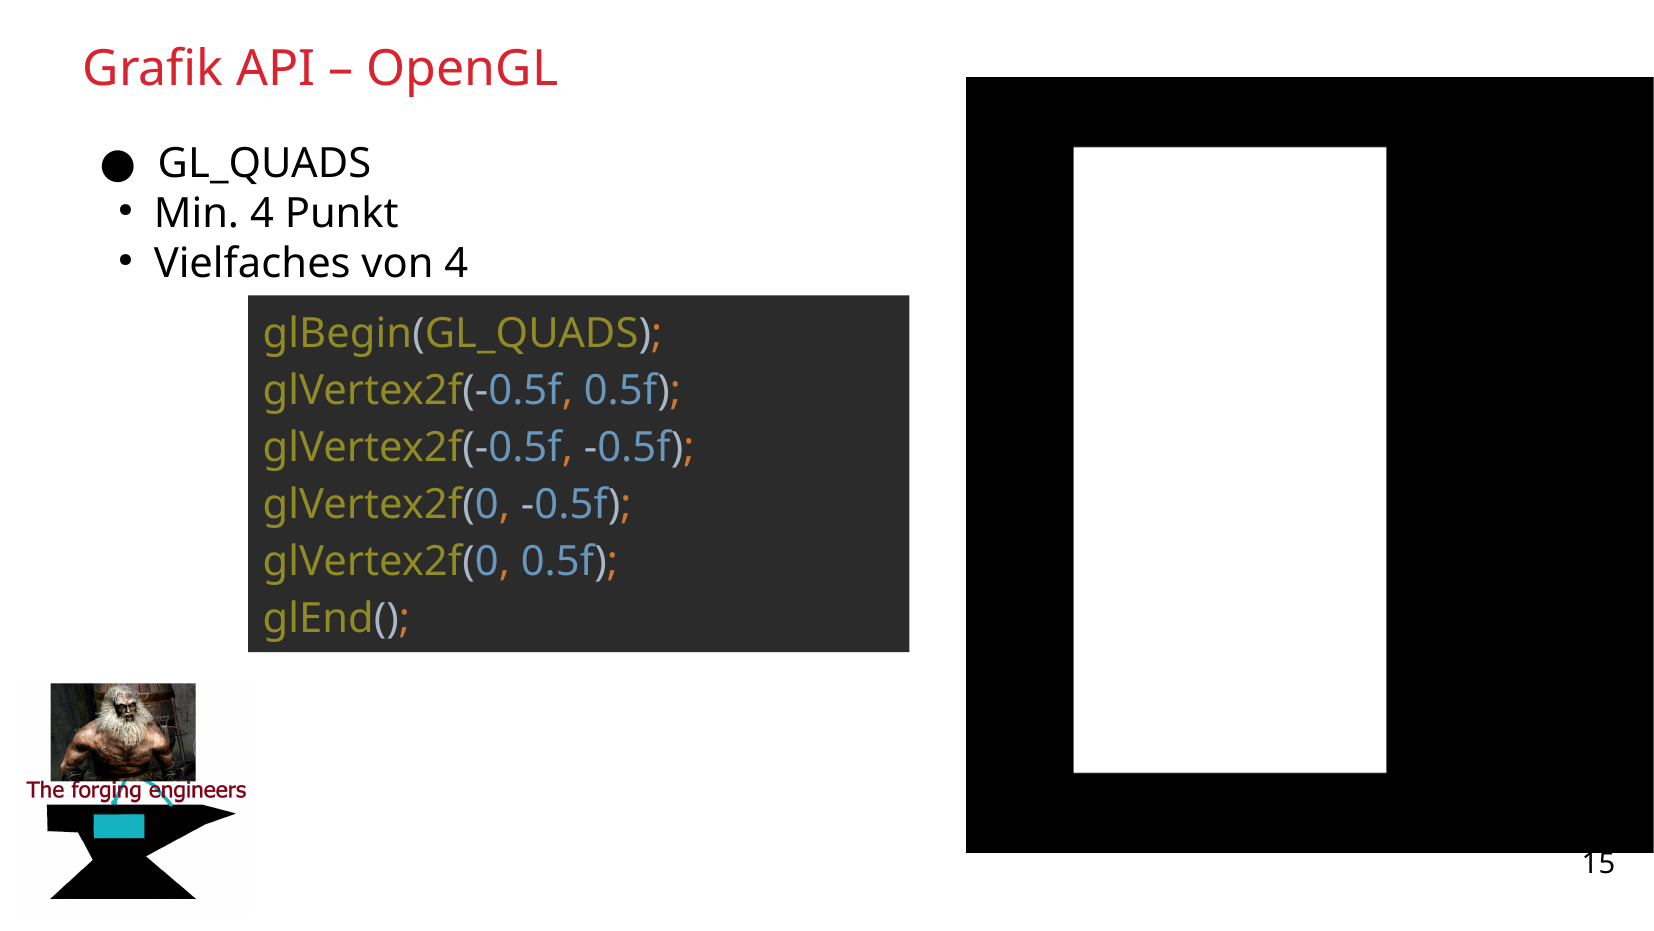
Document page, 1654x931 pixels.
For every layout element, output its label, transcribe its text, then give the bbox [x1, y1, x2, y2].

title Grafik API – OpenGL [82, 37, 1571, 95]
text_box glBegin(GL_QUADS); glVertex2f(-0.5f, 0.5f); glVertex2f(-0.5f, -0.5f); glVertex2f(0, -0.5f); glVertex2f(0, 0.5f); glEnd(); [248, 295, 910, 594]
picture [17, 679, 254, 916]
text_box GL_QUADS Min. 4 Punkt Vielfaches von 4 [82, 135, 851, 284]
picture [966, 77, 1654, 853]
